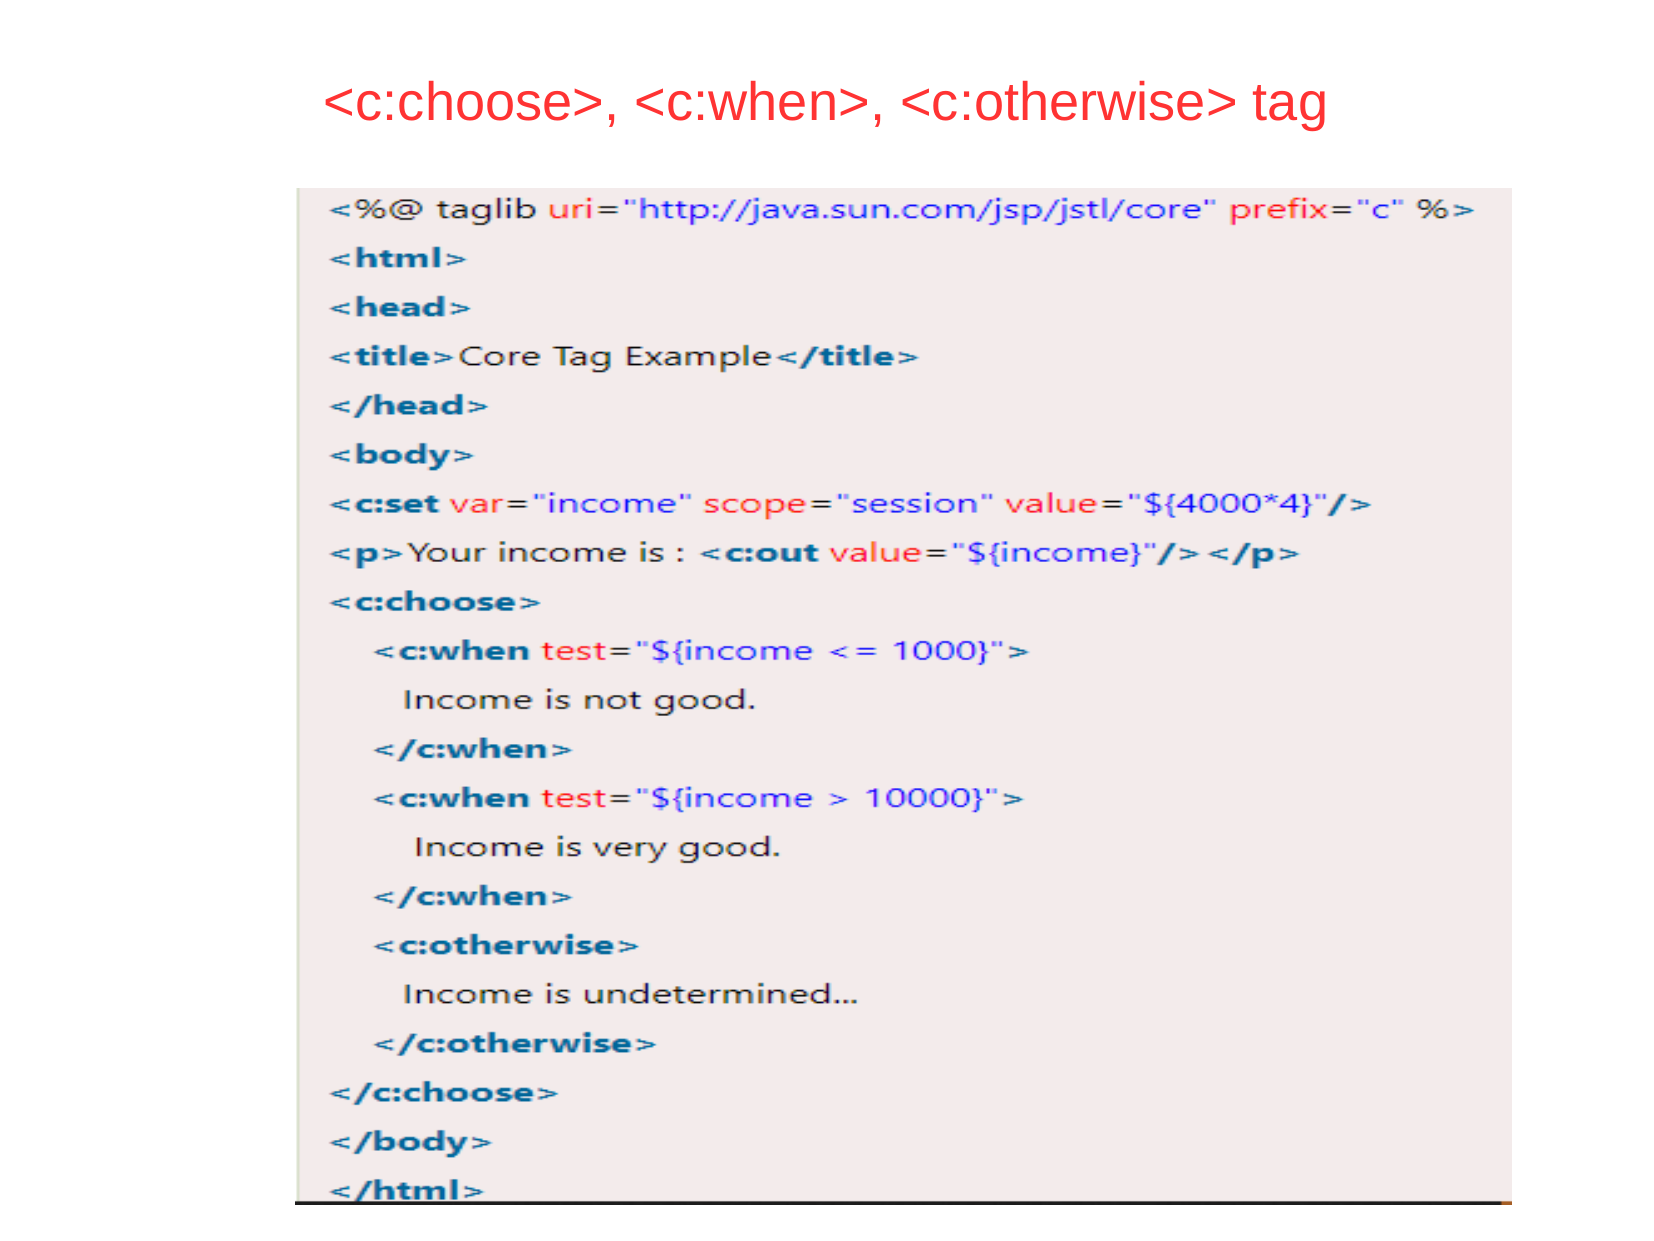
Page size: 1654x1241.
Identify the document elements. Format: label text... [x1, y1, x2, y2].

title <c:choose>, <c:when>, <c:otherwise> tag [82, 49, 1571, 154]
picture [295, 188, 1512, 1205]
